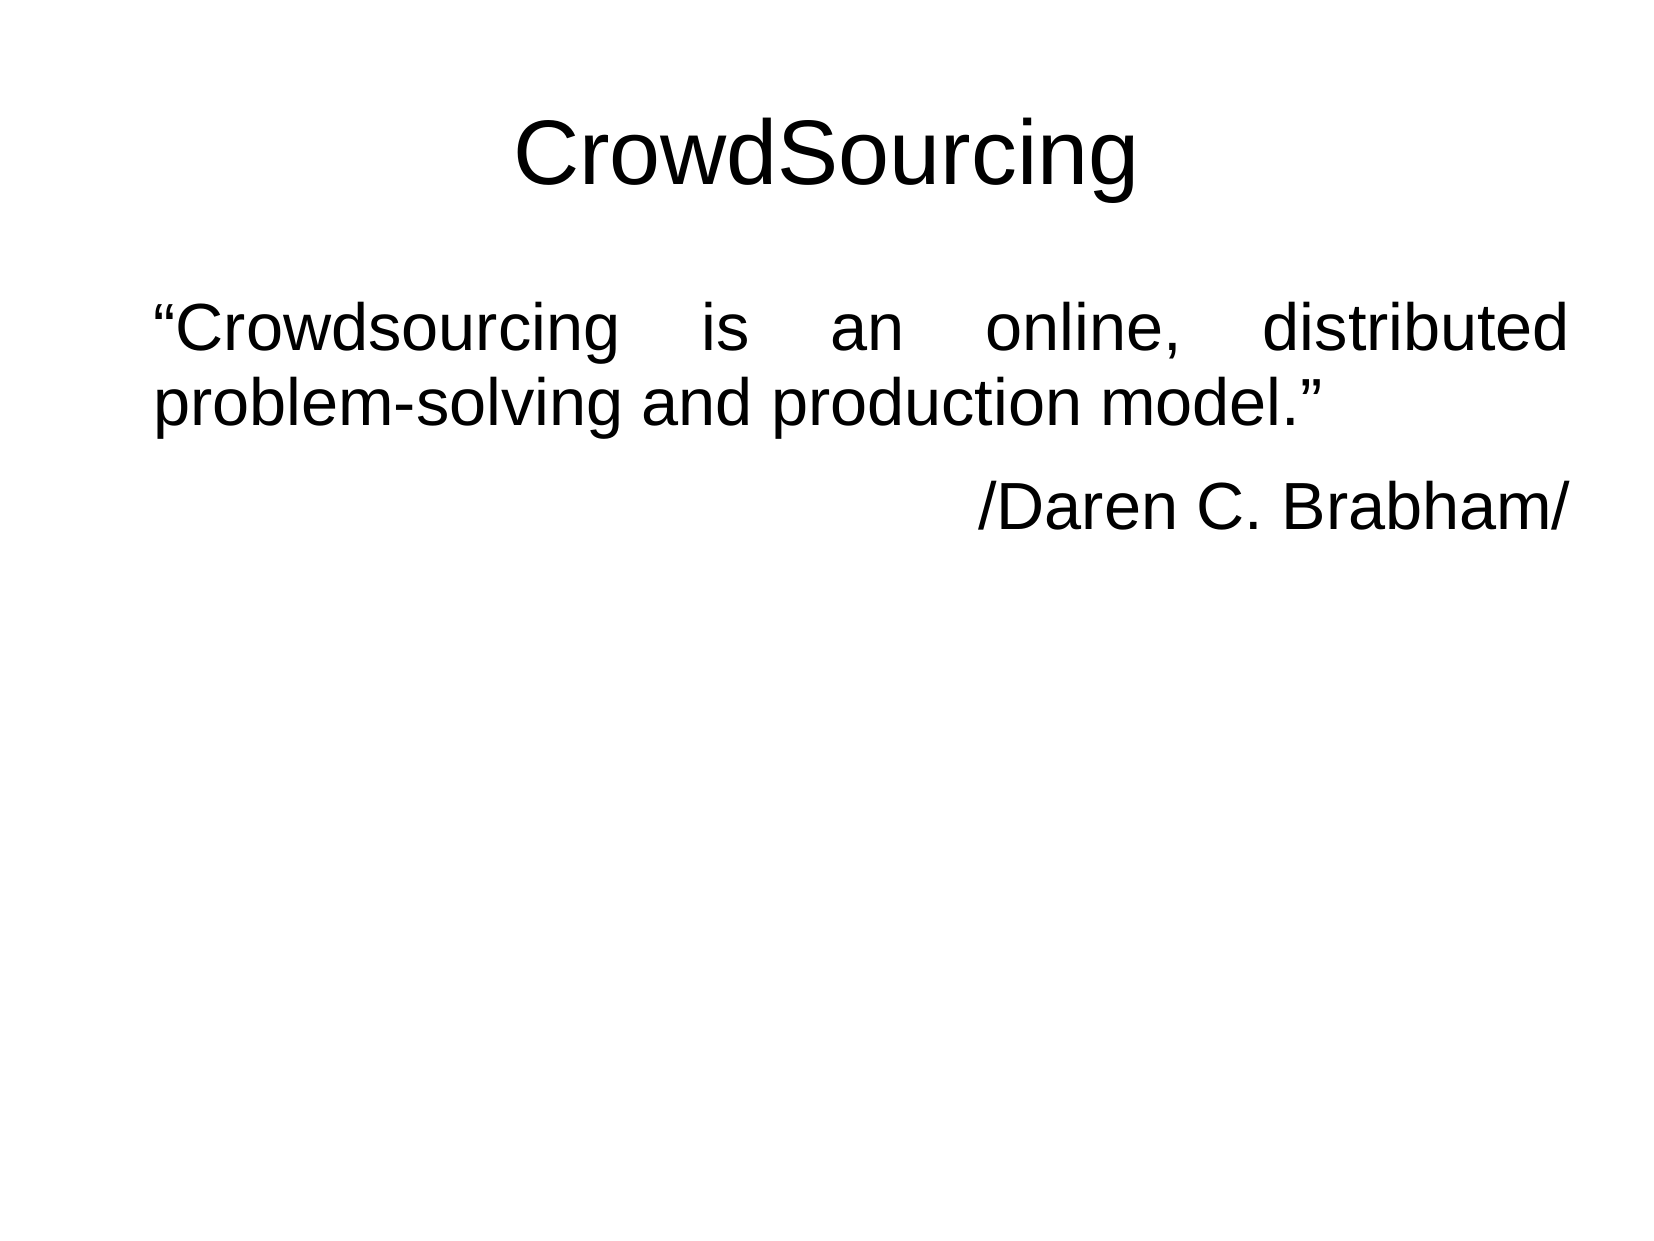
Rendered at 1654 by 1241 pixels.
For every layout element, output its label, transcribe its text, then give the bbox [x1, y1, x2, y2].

list “Crowdsourcing is an online, distributed problem-solving and production model.” /Daren C. Brabham/ [82, 290, 1571, 1109]
title CrowdSourcing [82, 49, 1571, 257]
